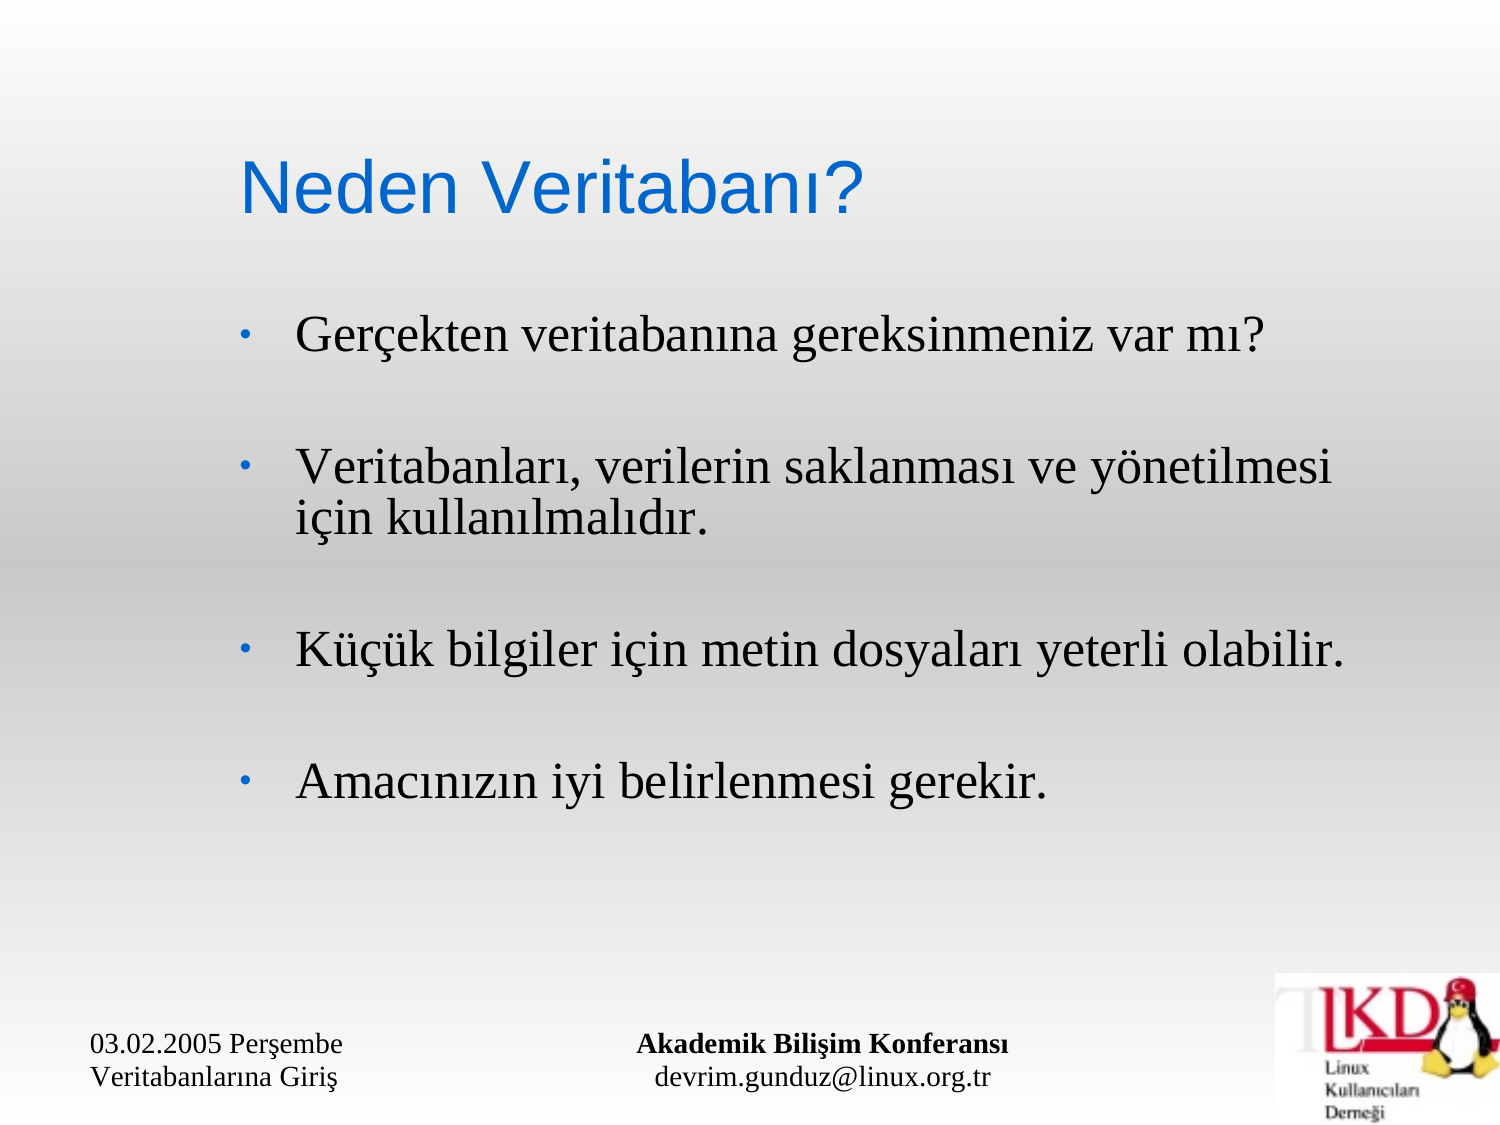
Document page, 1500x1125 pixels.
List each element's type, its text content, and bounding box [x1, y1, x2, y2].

picture [1275, 973, 1500, 1125]
title Neden Veritabanı? [224, 49, 1425, 237]
list Gerçekten veritabanına gereksinmeniz var mı? Veritabanları, verilerin saklanması ve yönetilmesi için kullanılmalıdır. Küçük bilgiler için metin dosyaları yeterli olabilir. Amacınızın iyi belirlenmesi gerekir. [224, 299, 1425, 975]
